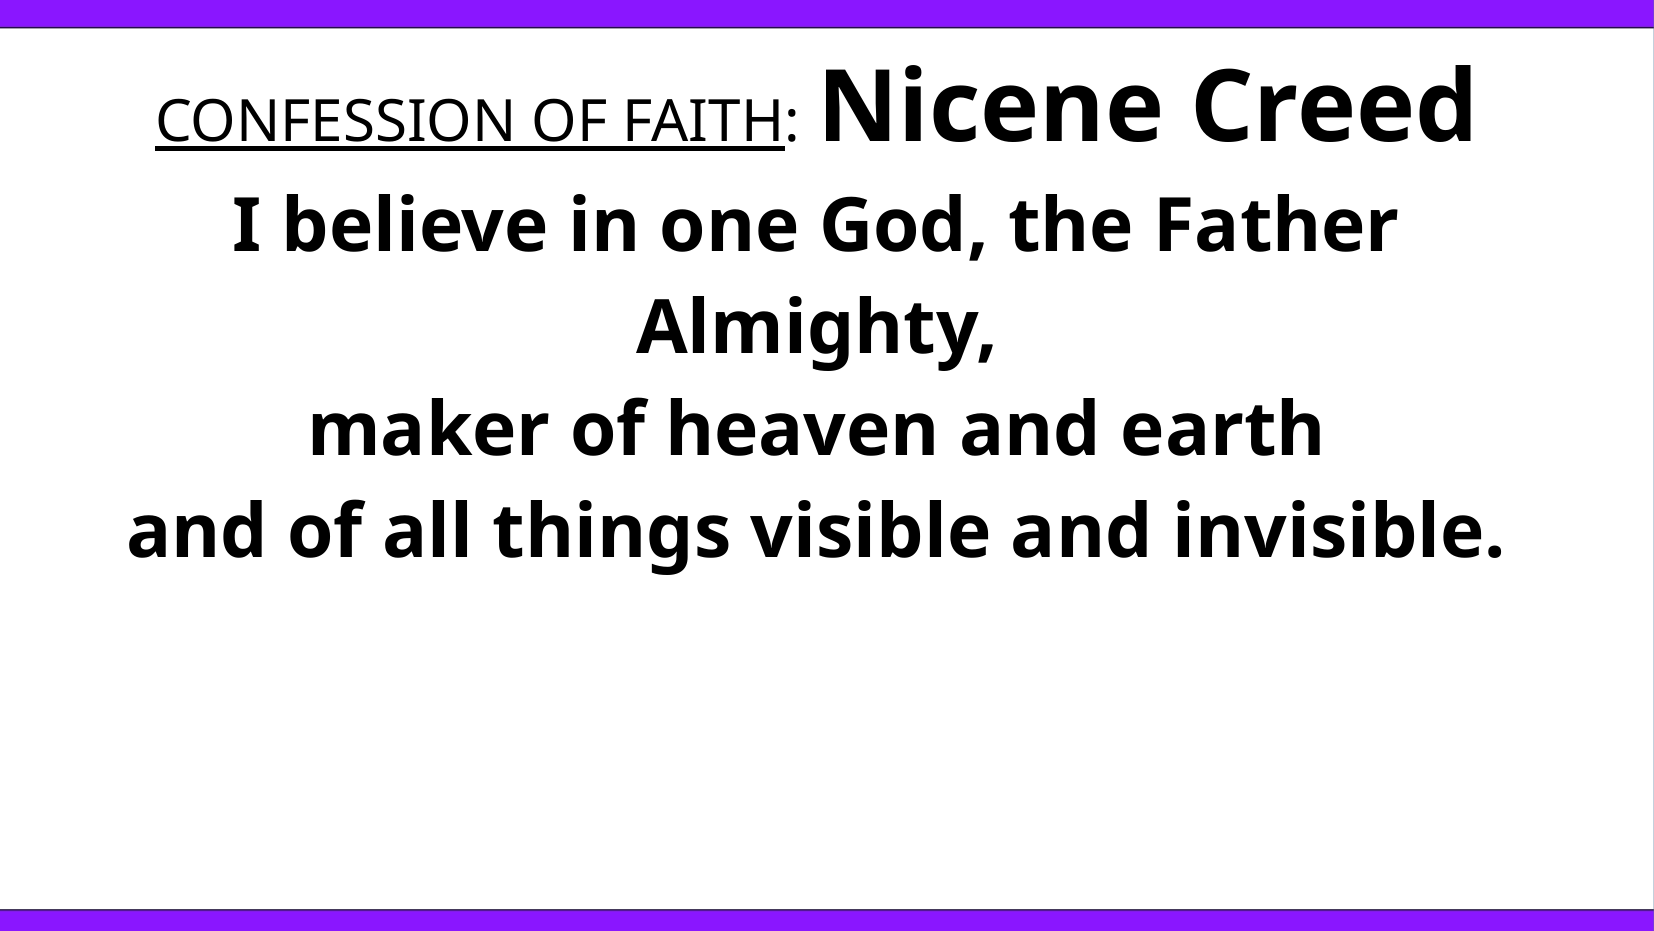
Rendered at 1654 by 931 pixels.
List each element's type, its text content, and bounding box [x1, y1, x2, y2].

picture [0, 0, 1654, 931]
text_box CONFESSION OF FAITH: Nicene Creed I believe in one God, the Father Almighty, maker of heaven and earth and of all things visible and invisible. [44, 27, 1590, 446]
